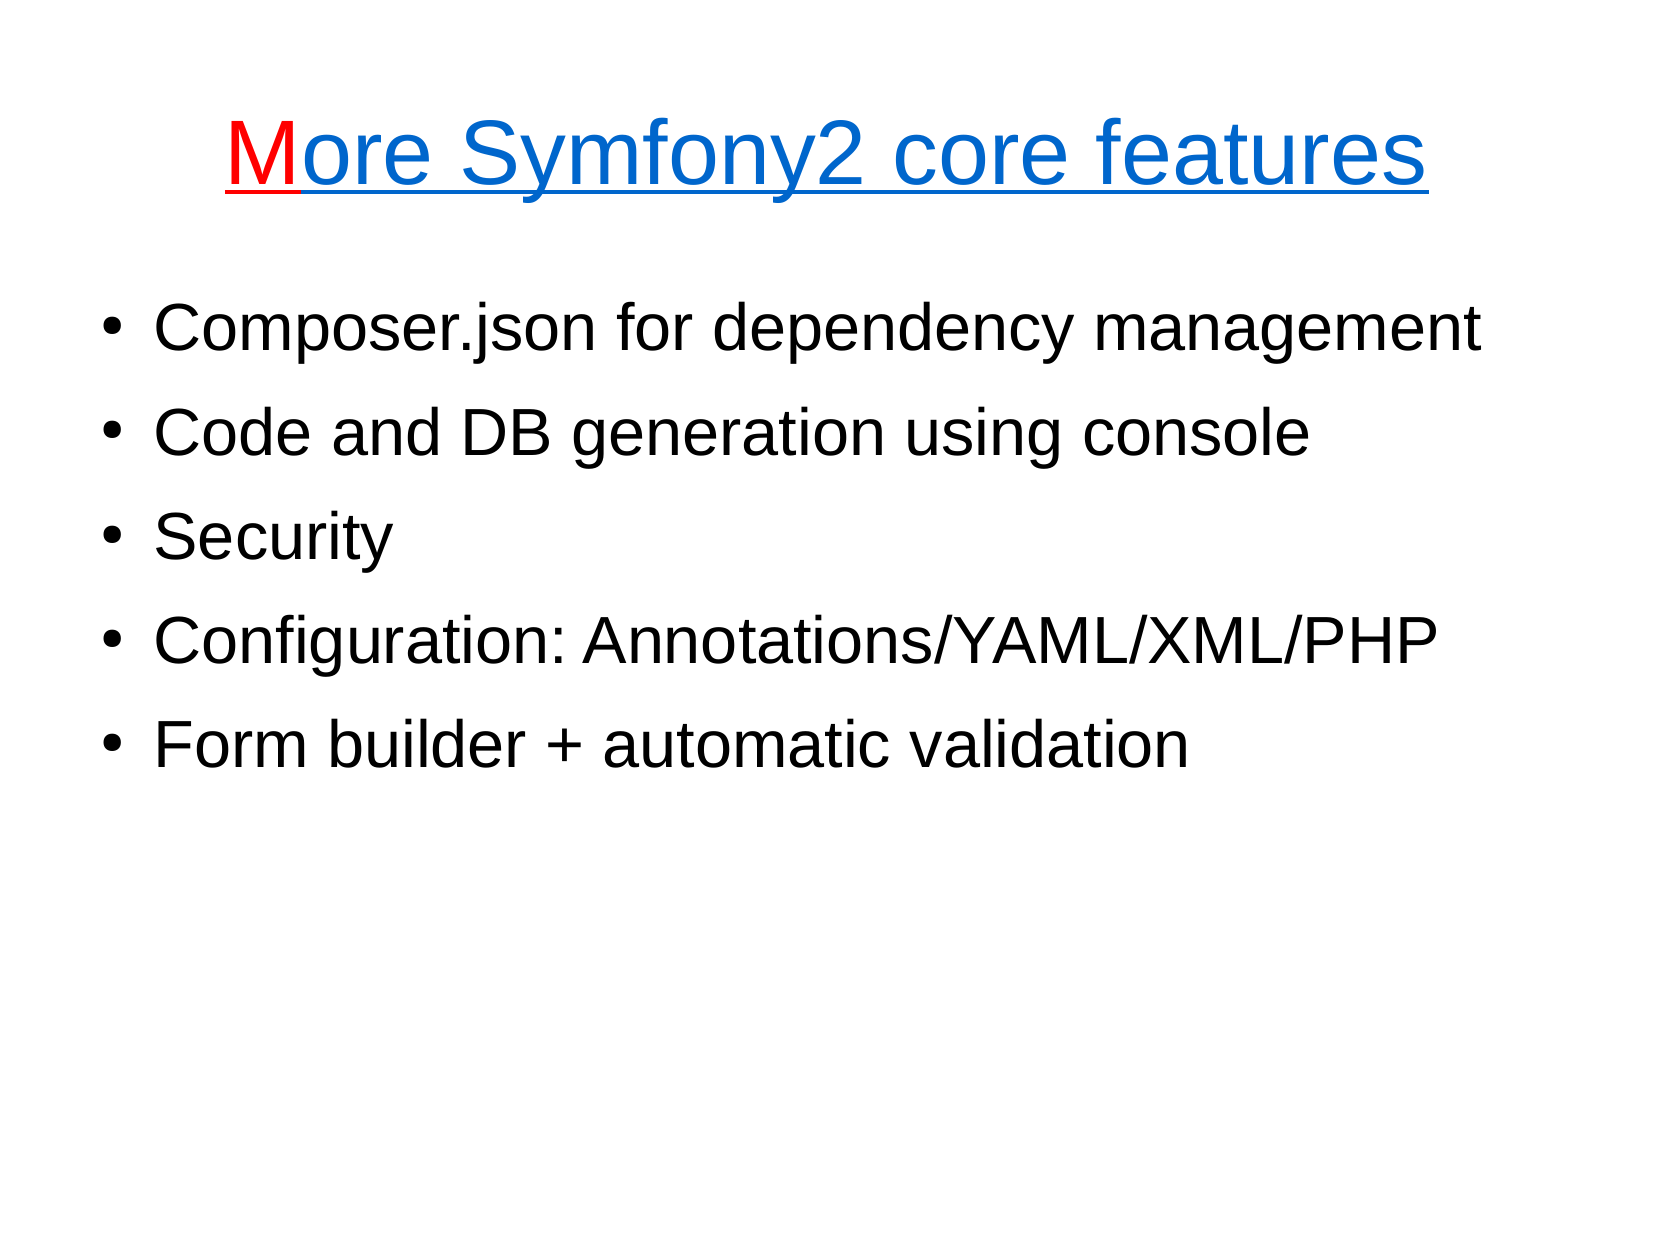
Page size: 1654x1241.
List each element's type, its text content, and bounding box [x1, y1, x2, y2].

title More Symfony2 core features [82, 49, 1571, 257]
list Composer.json for dependency management Code and DB generation using console Security Configuration: Annotations/YAML/XML/PHP Form builder + automatic validation [82, 290, 1571, 1010]
